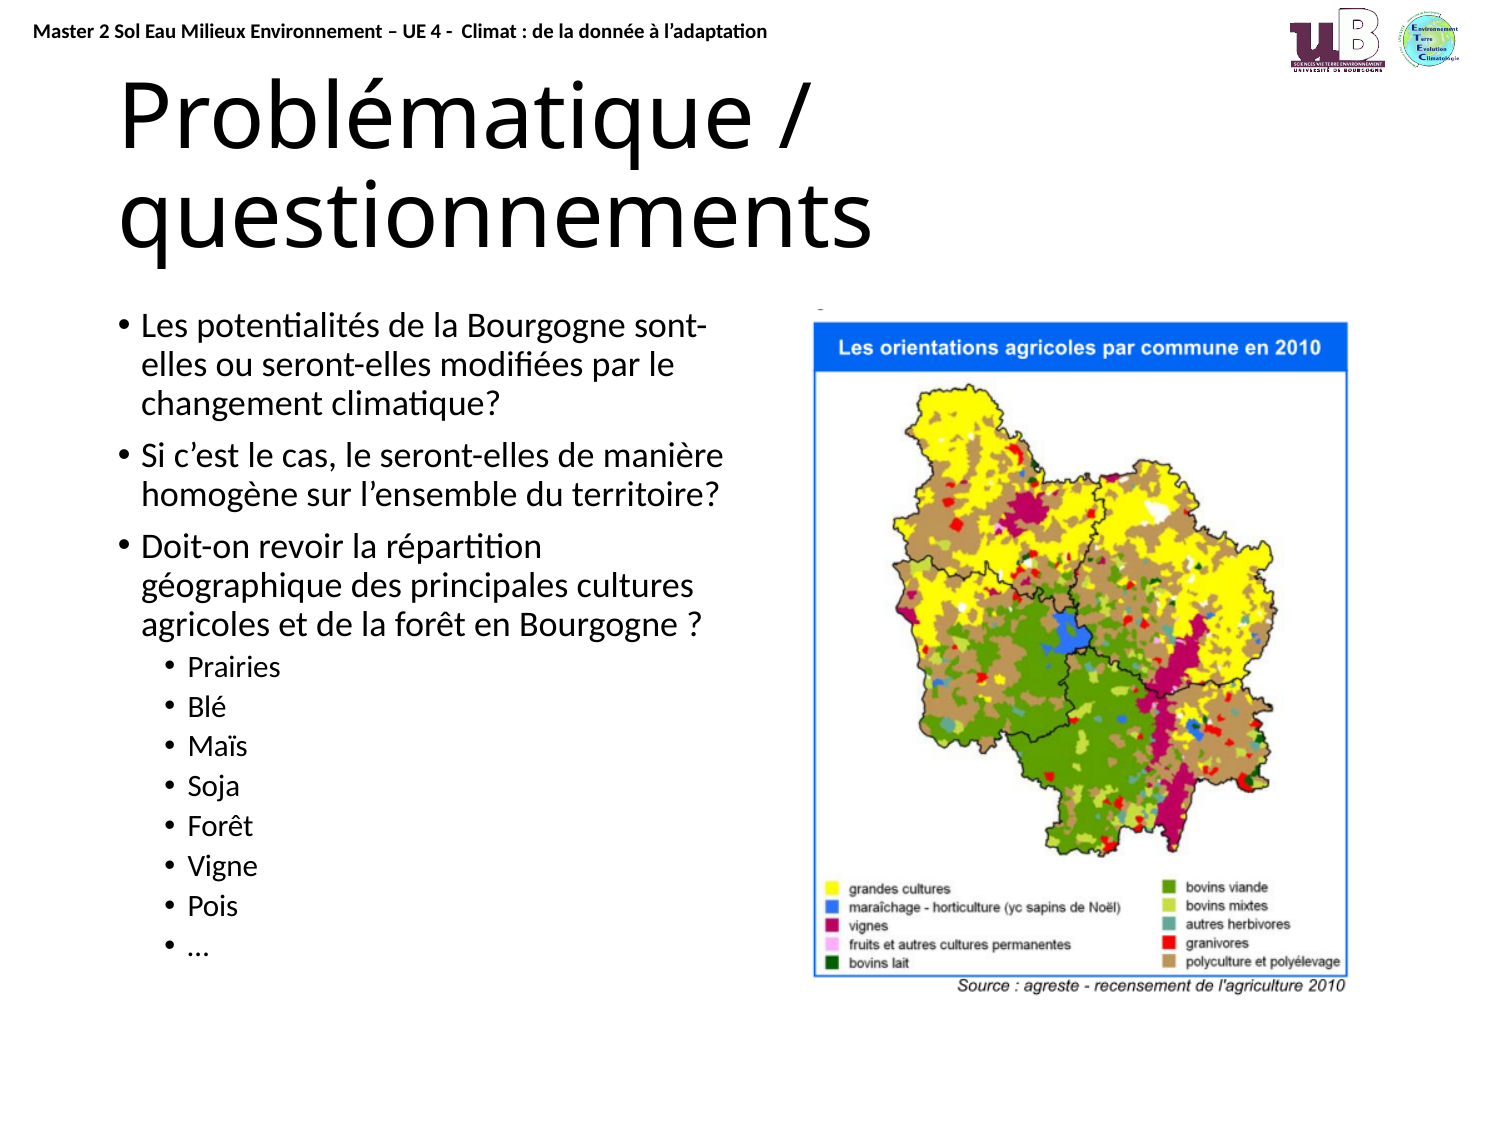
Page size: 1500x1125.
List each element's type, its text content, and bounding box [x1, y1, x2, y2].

picture [1290, 8, 1385, 59]
text_box Problématique / questionnements [103, 59, 1397, 278]
text_box Les potentialités de la Bourgogne sont-elles ou seront-elles modifiées par le changement climatique? Si c’est le cas, le seront-elles de manière homogène sur l’ensemble du territoire? Doit-on revoir la répartition géographique des principales cultures agricoles et de la forêt en Bourgogne ? Prairies Blé Maïs Soja Forêt Vigne Pois … [103, 299, 741, 1013]
picture [799, 309, 1357, 1004]
picture [1396, 8, 1461, 72]
